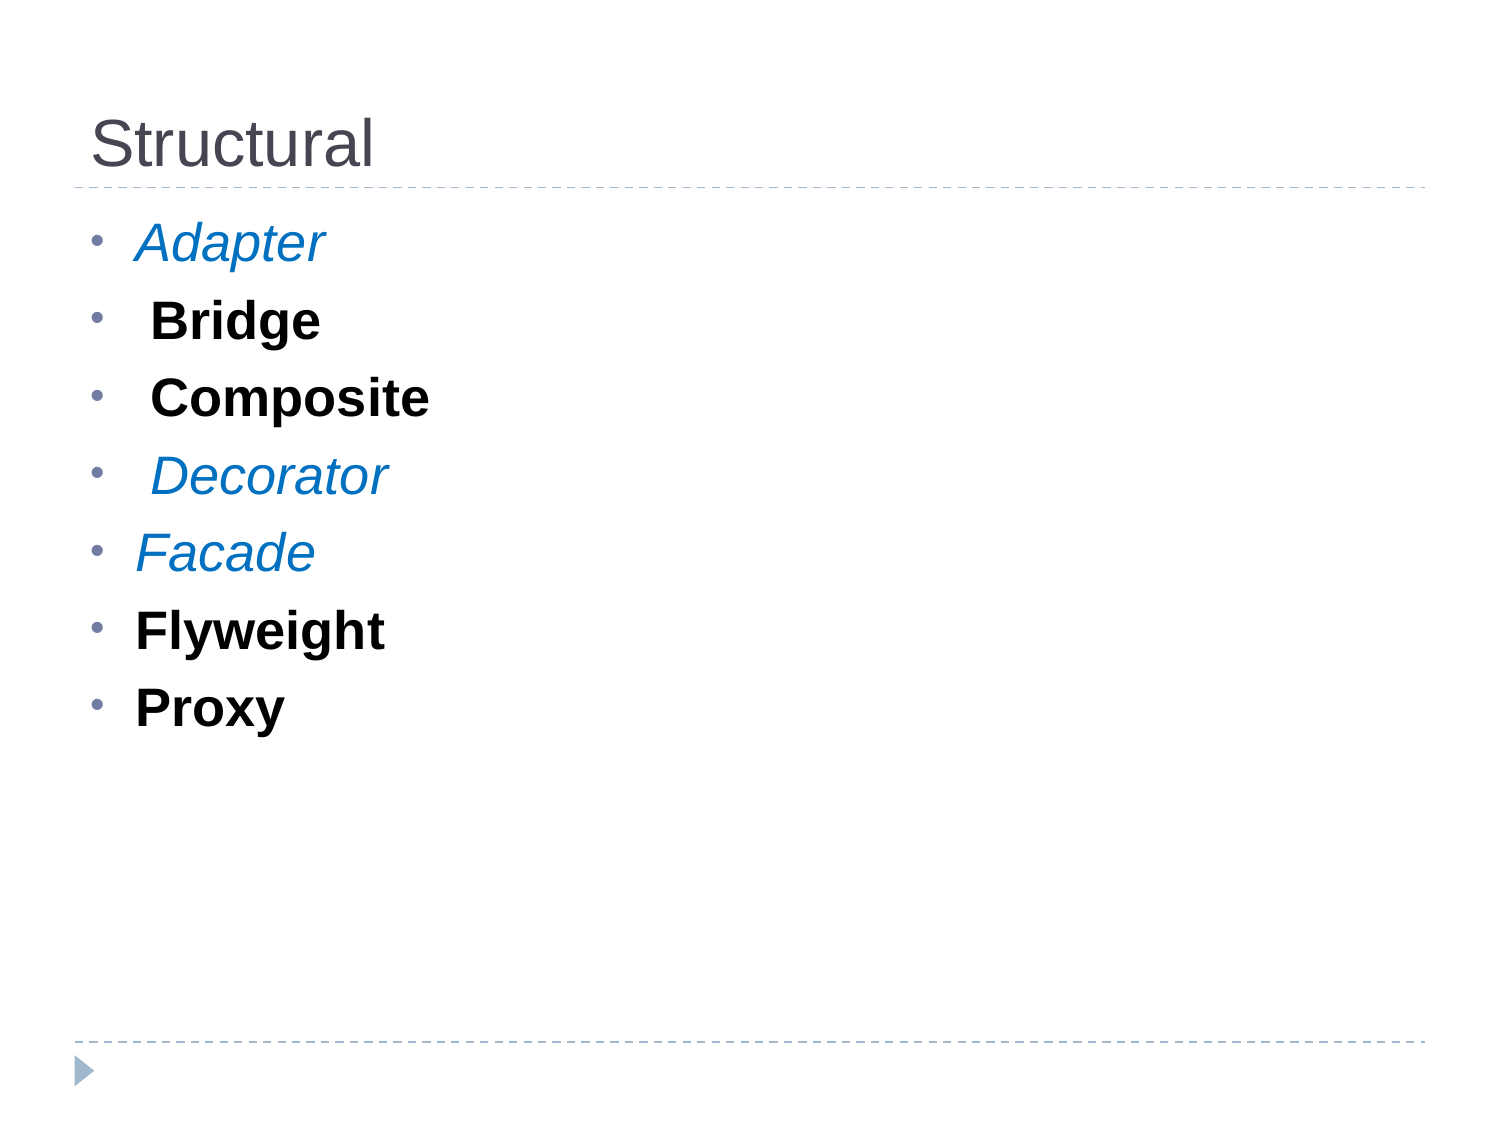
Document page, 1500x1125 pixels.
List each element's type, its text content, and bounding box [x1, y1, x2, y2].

list Adapter Bridge Composite Decorator Facade Flyweight Proxy [75, 200, 1425, 1010]
title Structural [75, 24, 1425, 188]
